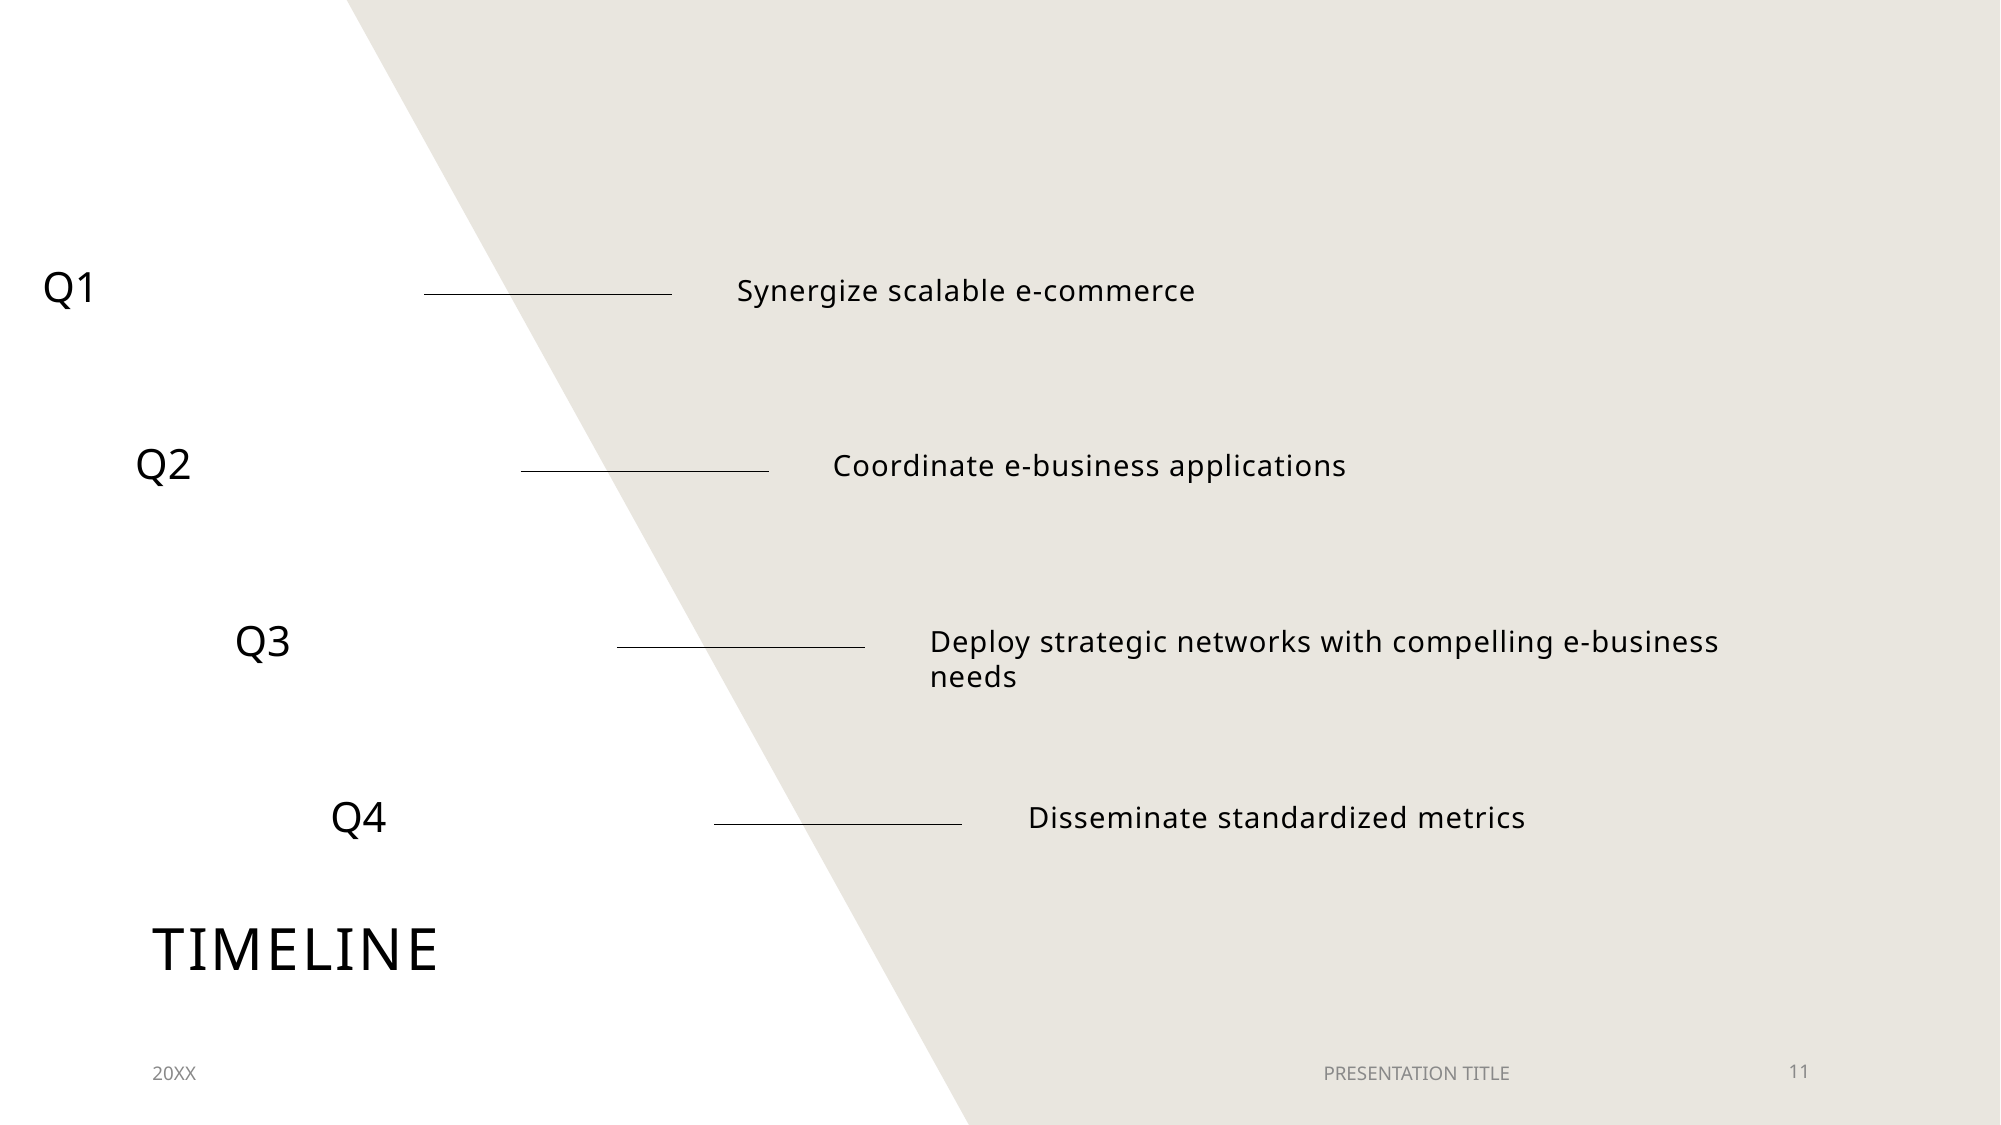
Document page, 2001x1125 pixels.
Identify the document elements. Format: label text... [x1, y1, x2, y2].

list Coordinate e-business applications [817, 440, 1655, 606]
list Disseminate standardized metrics [1013, 791, 1851, 958]
title TIMELINE [137, 903, 808, 1000]
list Q1 [27, 247, 379, 332]
list Q4 [315, 777, 667, 862]
list Q3 [219, 600, 571, 685]
list Deploy strategic networks with compelling e-business needs [914, 616, 1752, 782]
list Q2 [120, 423, 472, 509]
text_box PRESENTATION TITLE [1107, 1042, 1727, 1103]
list Synergize scalable e-commerce [722, 264, 1560, 431]
text_box 20XX [137, 1042, 588, 1103]
text_box 11 [1773, 1042, 1863, 1103]
